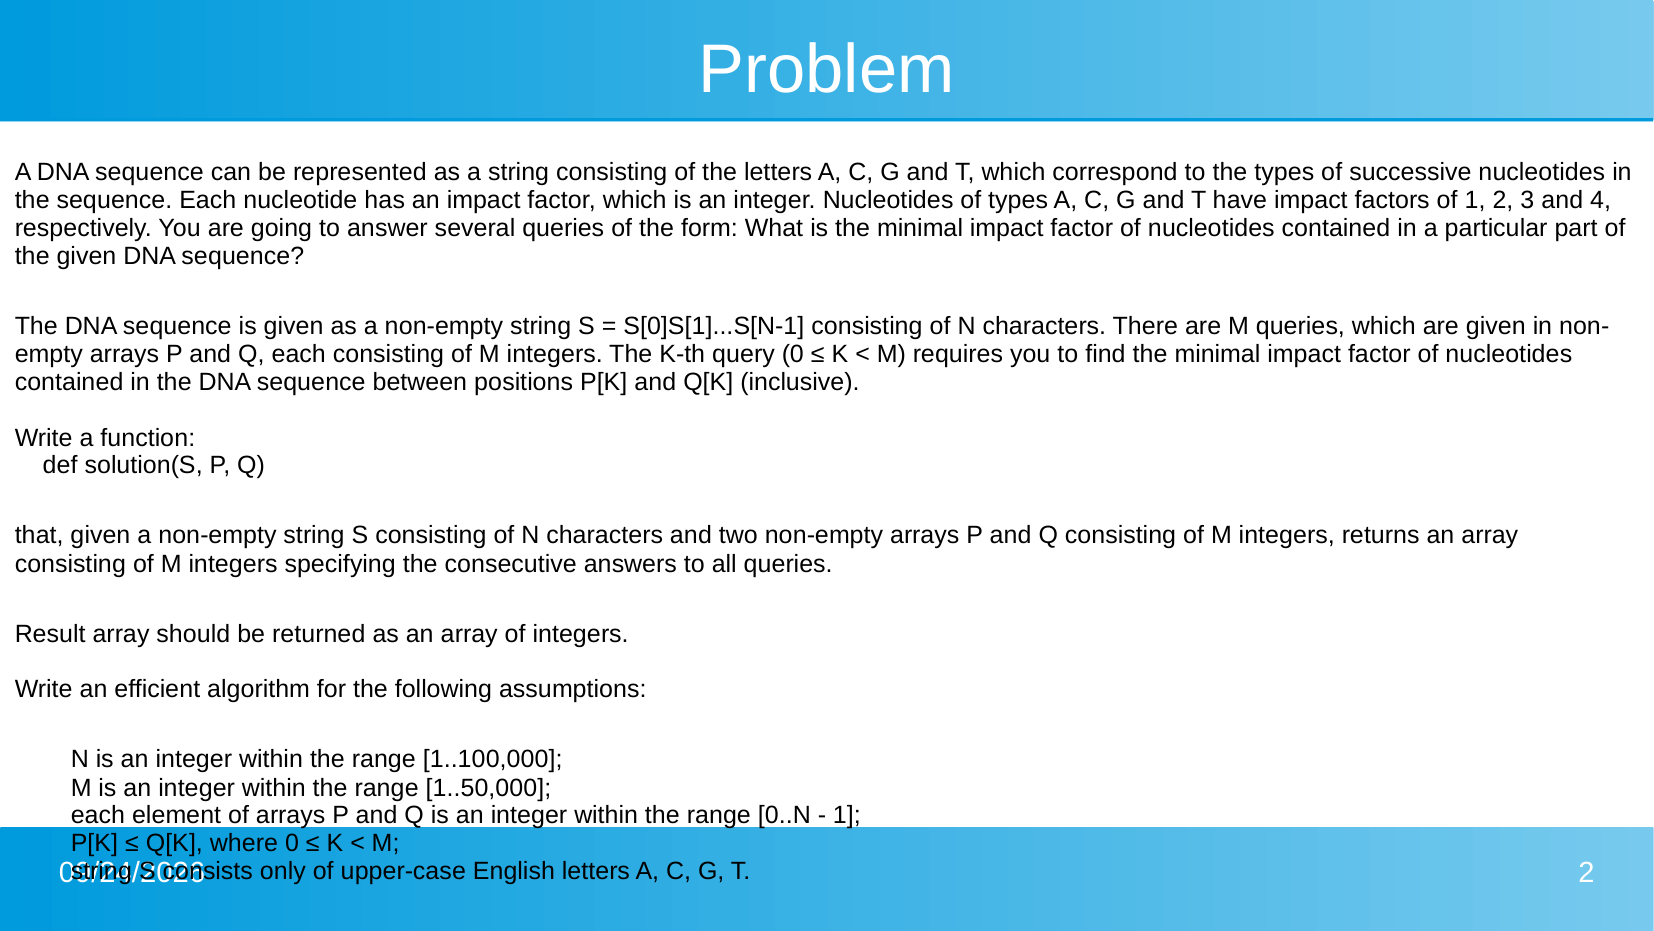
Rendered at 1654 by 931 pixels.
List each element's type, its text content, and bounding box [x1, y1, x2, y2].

title Problem [59, 29, 1595, 108]
text_box A DNA sequence can be represented as a string consisting of the letters A, C, G and T, which correspond to the types of successive nucleotides in the sequence. Each nucleotide has an impact factor, which is an integer. Nucleotides of types A, C, G and T have impact factors of 1, 2, 3 and 4, respectively. You are going to answer several queries of the form: What is the minimal impact factor of nucleotides contained in a particular part of the given DNA sequence? The DNA sequence is given as a non-empty string S = S[0]S[1]...S[N-1] consisting of N characters. There are M queries, which are given in non-empty arrays P and Q, each consisting of M integers. The K-th query (0 ≤ K < M) requires you to find the minimal impact factor of nucleotides contained in the DNA sequence between positions P[K] and Q[K] (inclusive). Write a function: def solution(S, P, Q) that, given a non-empty string S consisting of N characters and two non-empty arrays P and Q consisting of M integers, returns an array consisting of M integers specifying the consecutive answers to all queries. Result array should be returned as an array of integers. Write an efficient algorithm for the following assumptions: N is an integer within the range [1..100,000]; M is an integer within the range [1..50,000]; each element of arrays P and Q is an integer within the range [0..N - 1]; P[K] ≤ Q[K], where 0 ≤ K < M; string S consists only of upper-case English letters A, C, G, T. [0, 150, 1654, 931]
